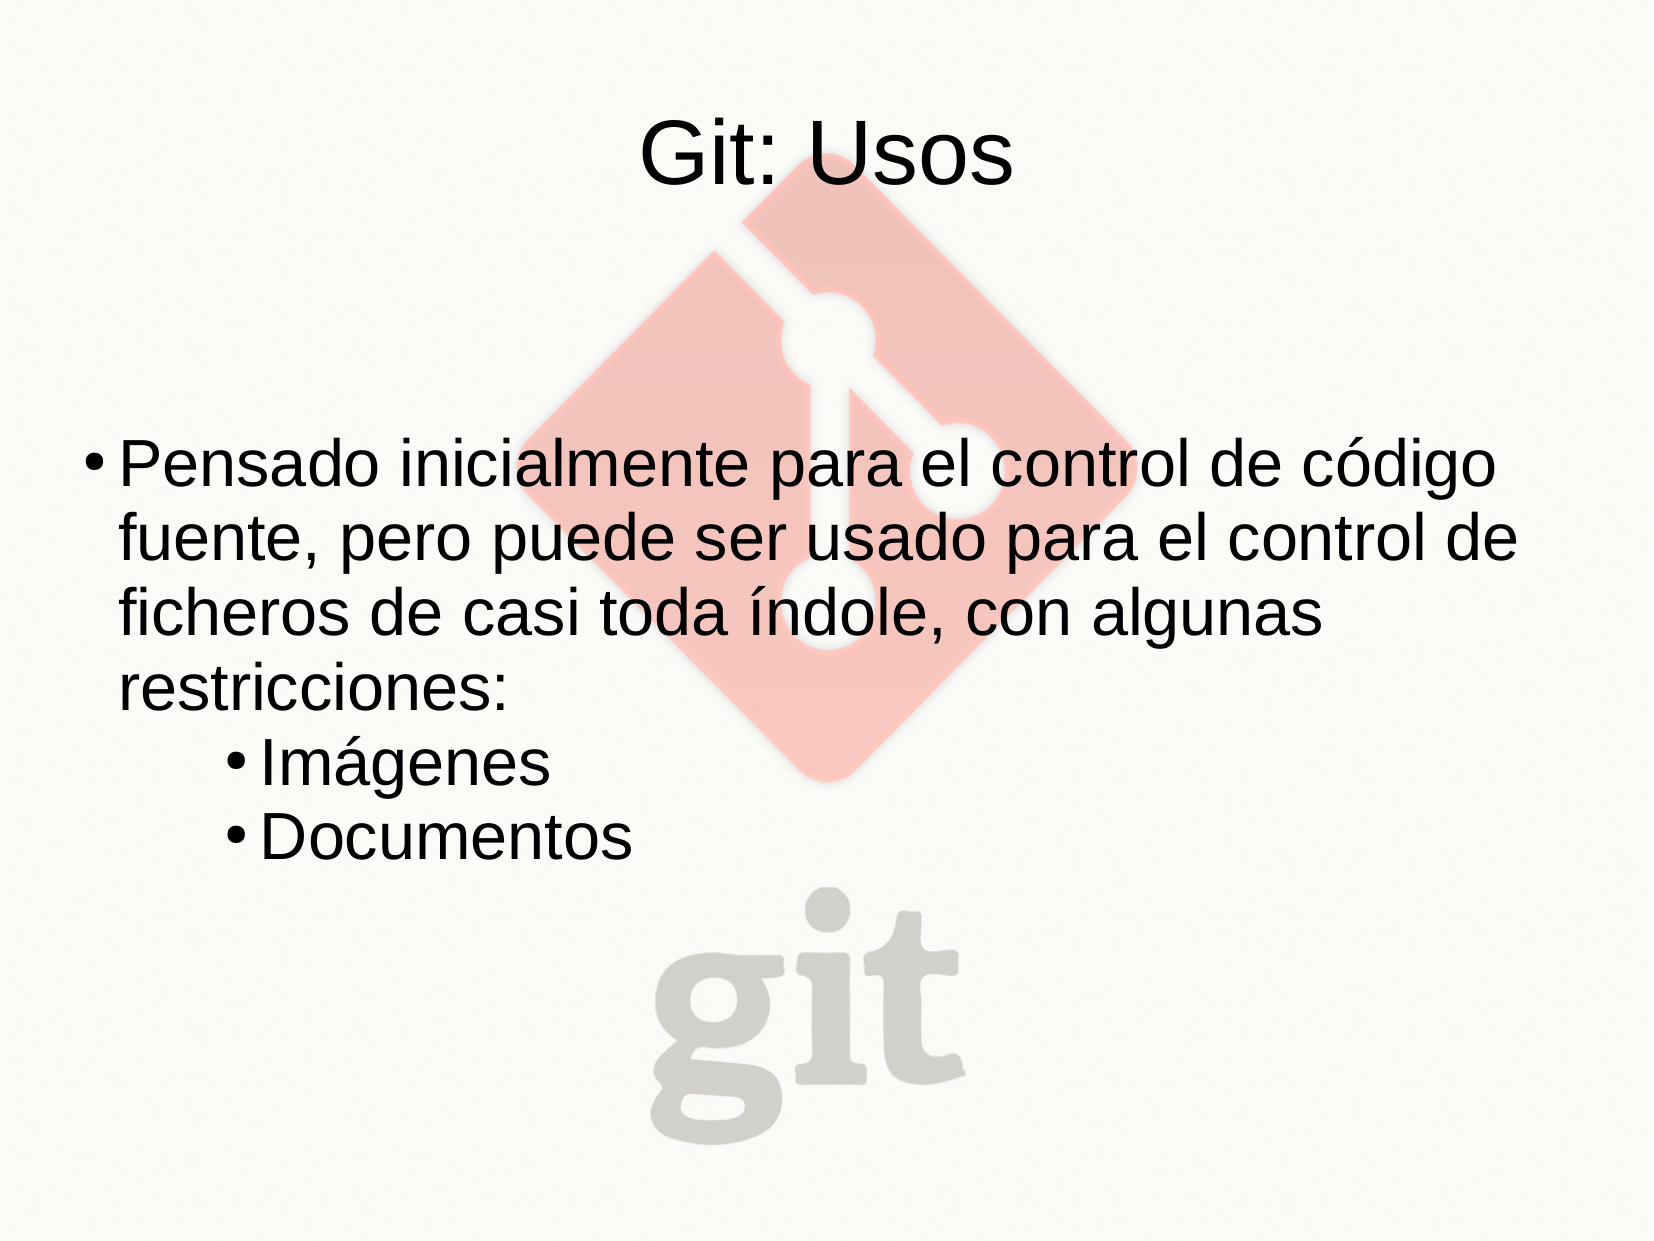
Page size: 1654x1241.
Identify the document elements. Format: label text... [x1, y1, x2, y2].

subtitle Pensado inicialmente para el control de código fuente, pero puede ser usado para el control de ficheros de casi toda índole, con algunas restricciones: Imágenes Documentos [82, 290, 1571, 1010]
title Git: Usos [82, 49, 1571, 257]
picture [0, 0, 1654, 1241]
